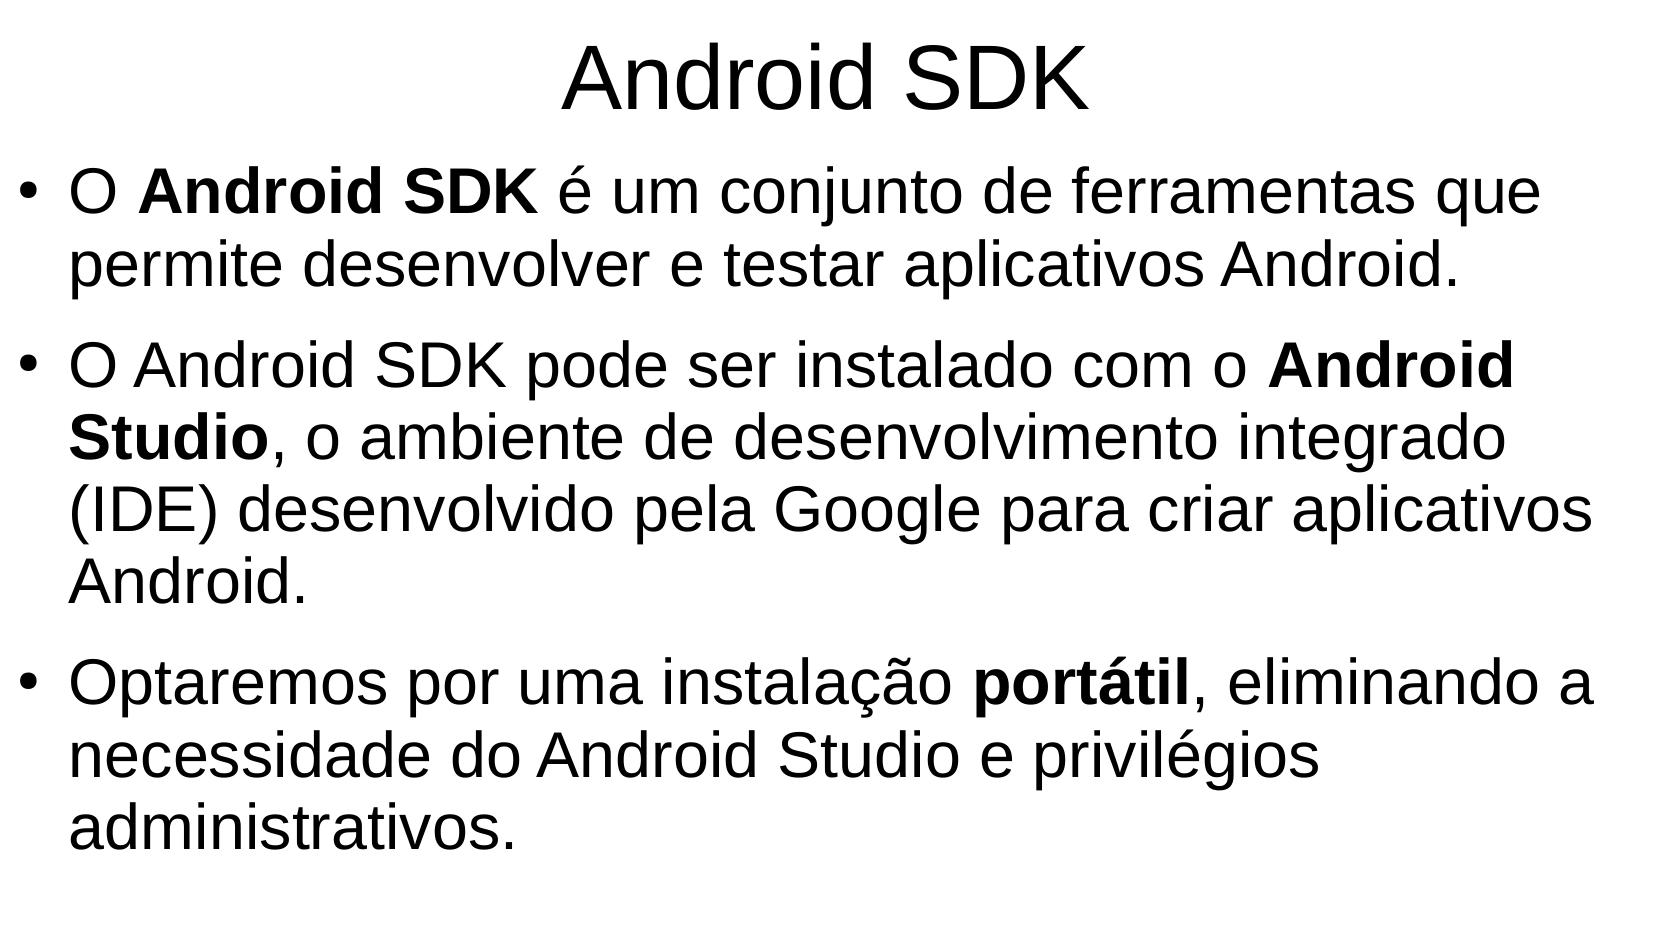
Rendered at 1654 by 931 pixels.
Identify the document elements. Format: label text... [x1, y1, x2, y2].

title Android SDK [0, 0, 1654, 155]
list O Android SDK é um conjunto de ferramentas que permite desenvolver e testar aplicativos Android. O Android SDK pode ser instalado com o Android Studio, o ambiente de desenvolvimento integrado (IDE) desenvolvido pela Google para criar aplicativos Android. Optaremos por uma instalação portátil, eliminando a necessidade do Android Studio e privilégios administrativos. [0, 155, 1654, 867]
